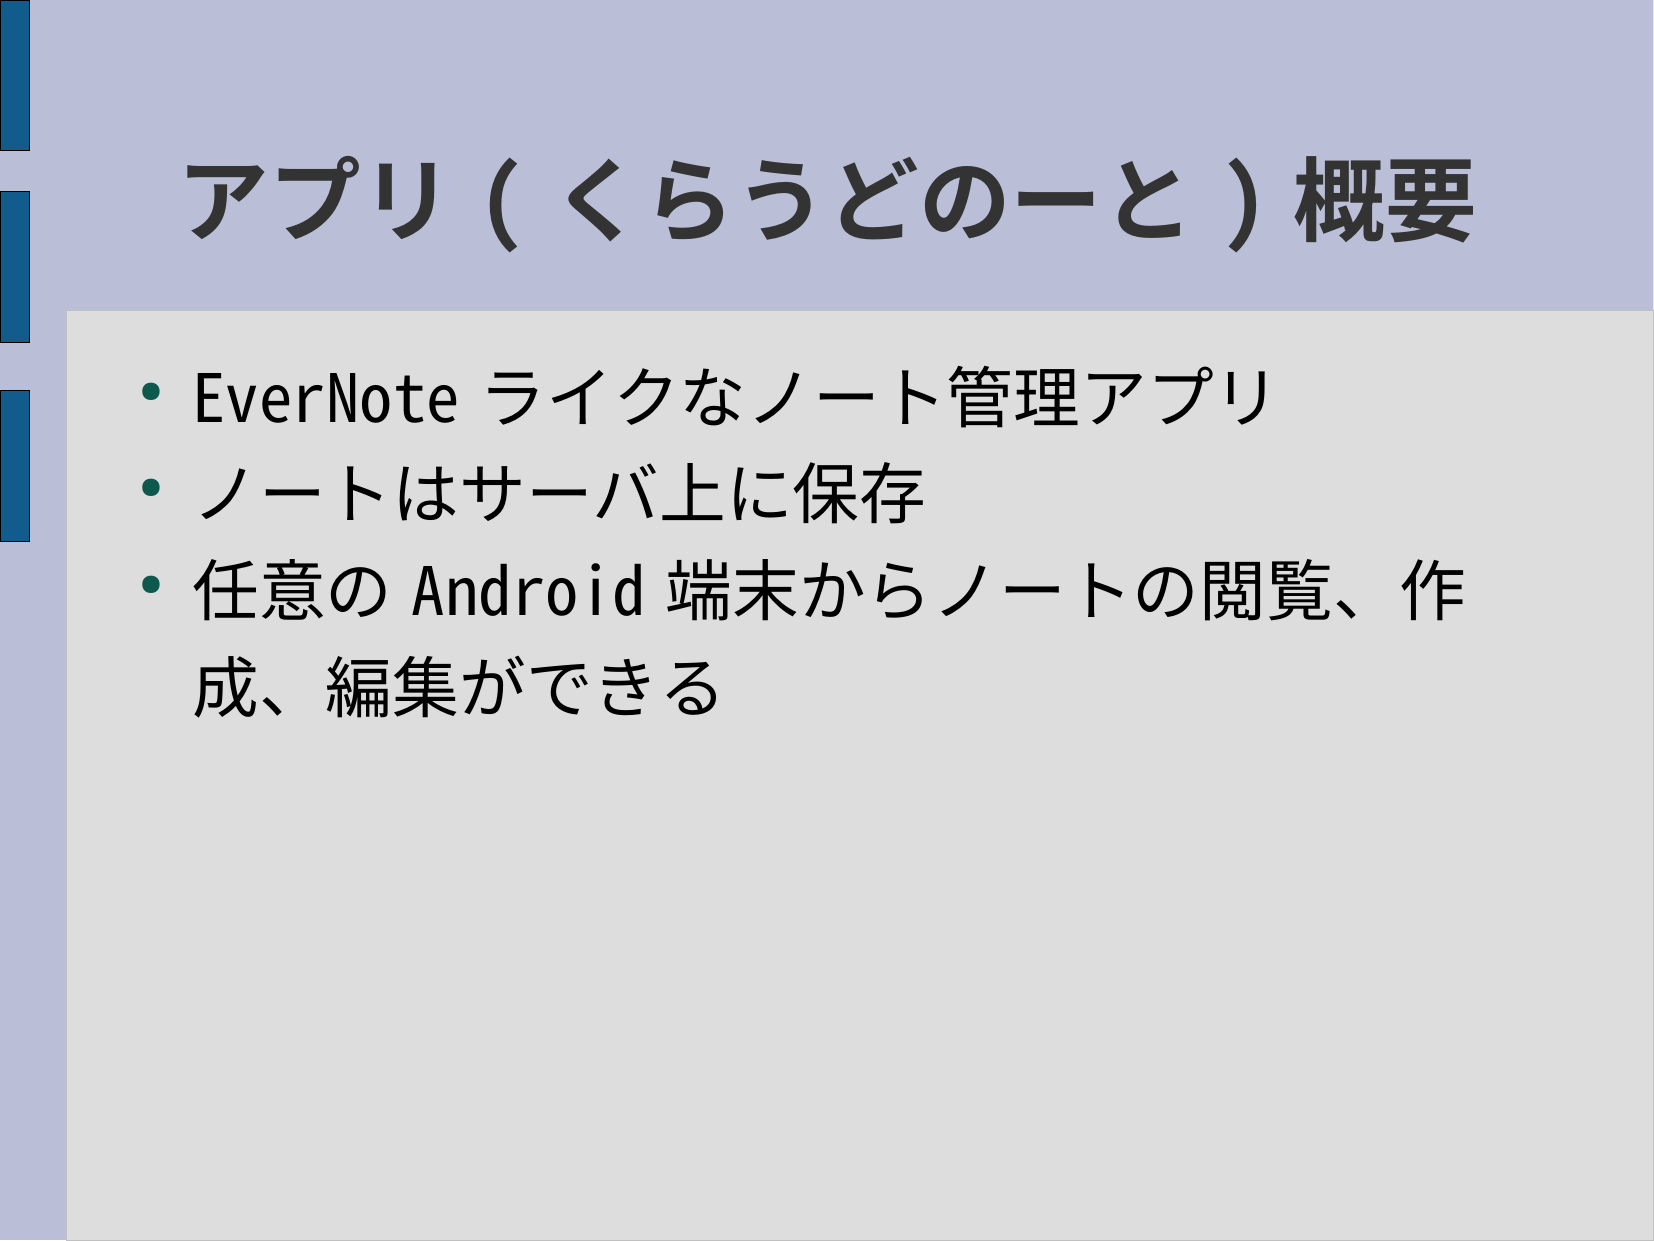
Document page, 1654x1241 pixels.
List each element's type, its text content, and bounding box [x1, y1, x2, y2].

title アプリ(くらうどのーと)概要 [121, 91, 1534, 299]
list EverNoteライクなノート管理アプリ ノートはサーバ上に保存 任意のAndroid端末からノートの閲覧、作成、編集ができる [121, 344, 1534, 1127]
